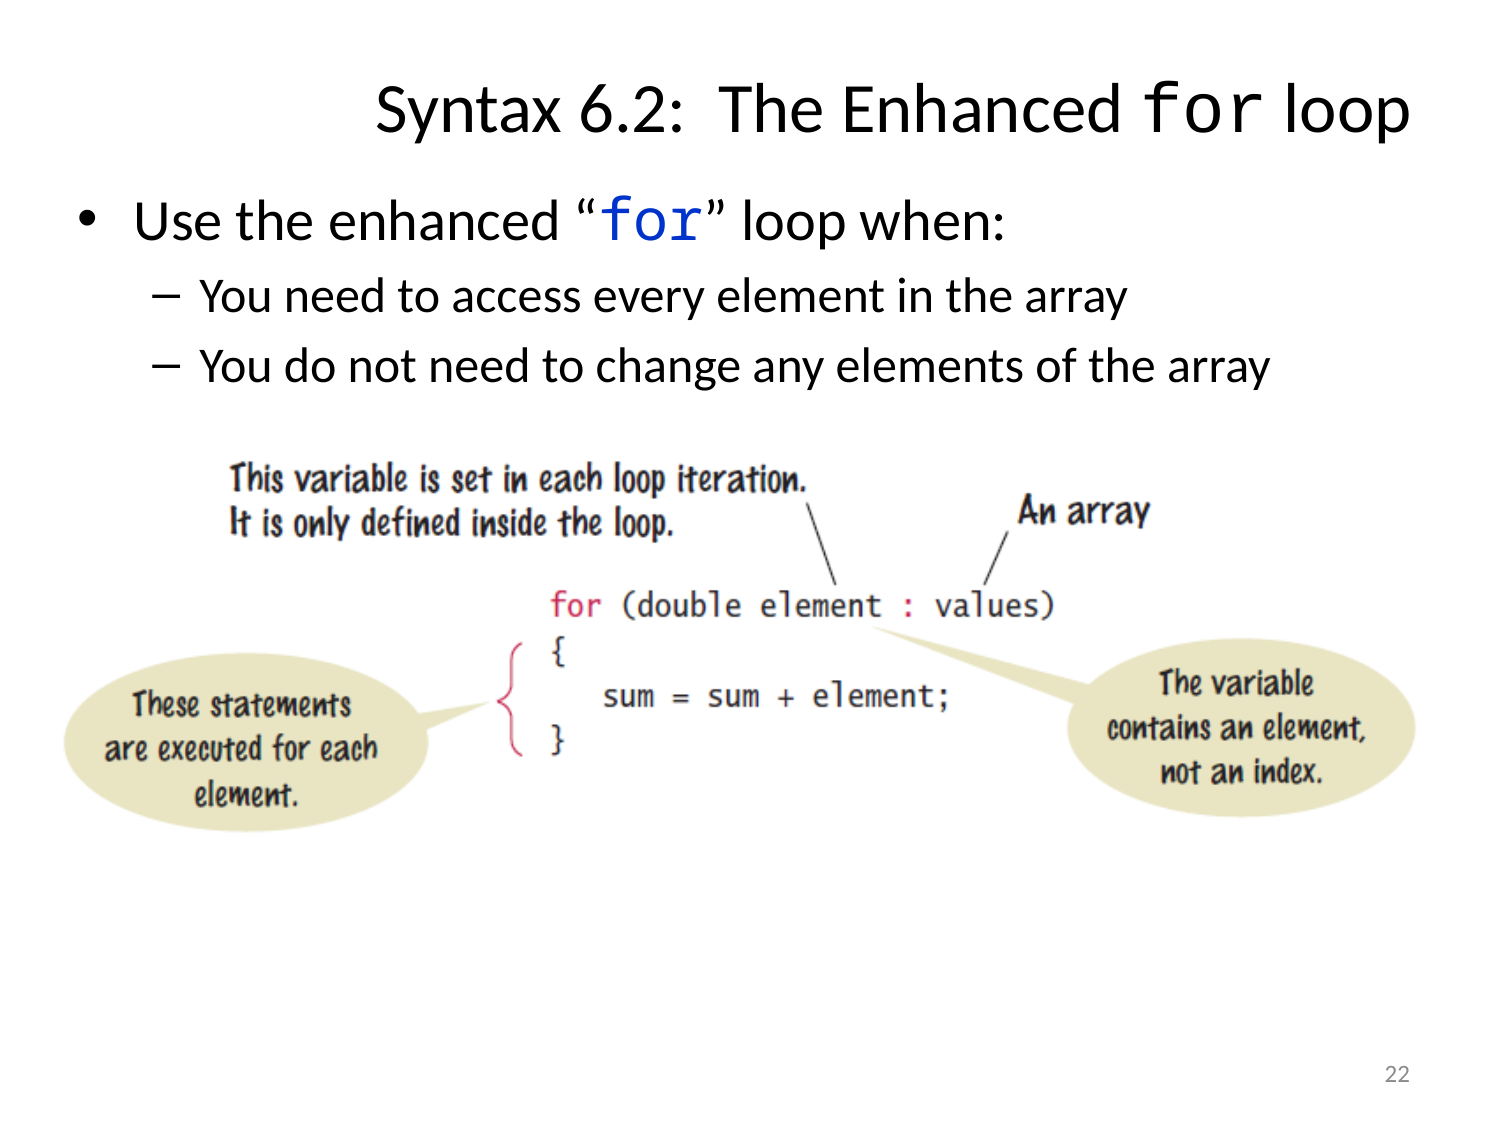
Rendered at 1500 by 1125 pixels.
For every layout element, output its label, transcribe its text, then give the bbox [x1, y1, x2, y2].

slide_number <number> [1074, 1042, 1425, 1103]
picture [50, 437, 1427, 838]
title Syntax 6.2: The Enhanced for loop [287, 45, 1500, 163]
list Use the enhanced “for” loop when: You need to access every element in the array You do not need to change any elements of the array [62, 174, 1450, 675]
